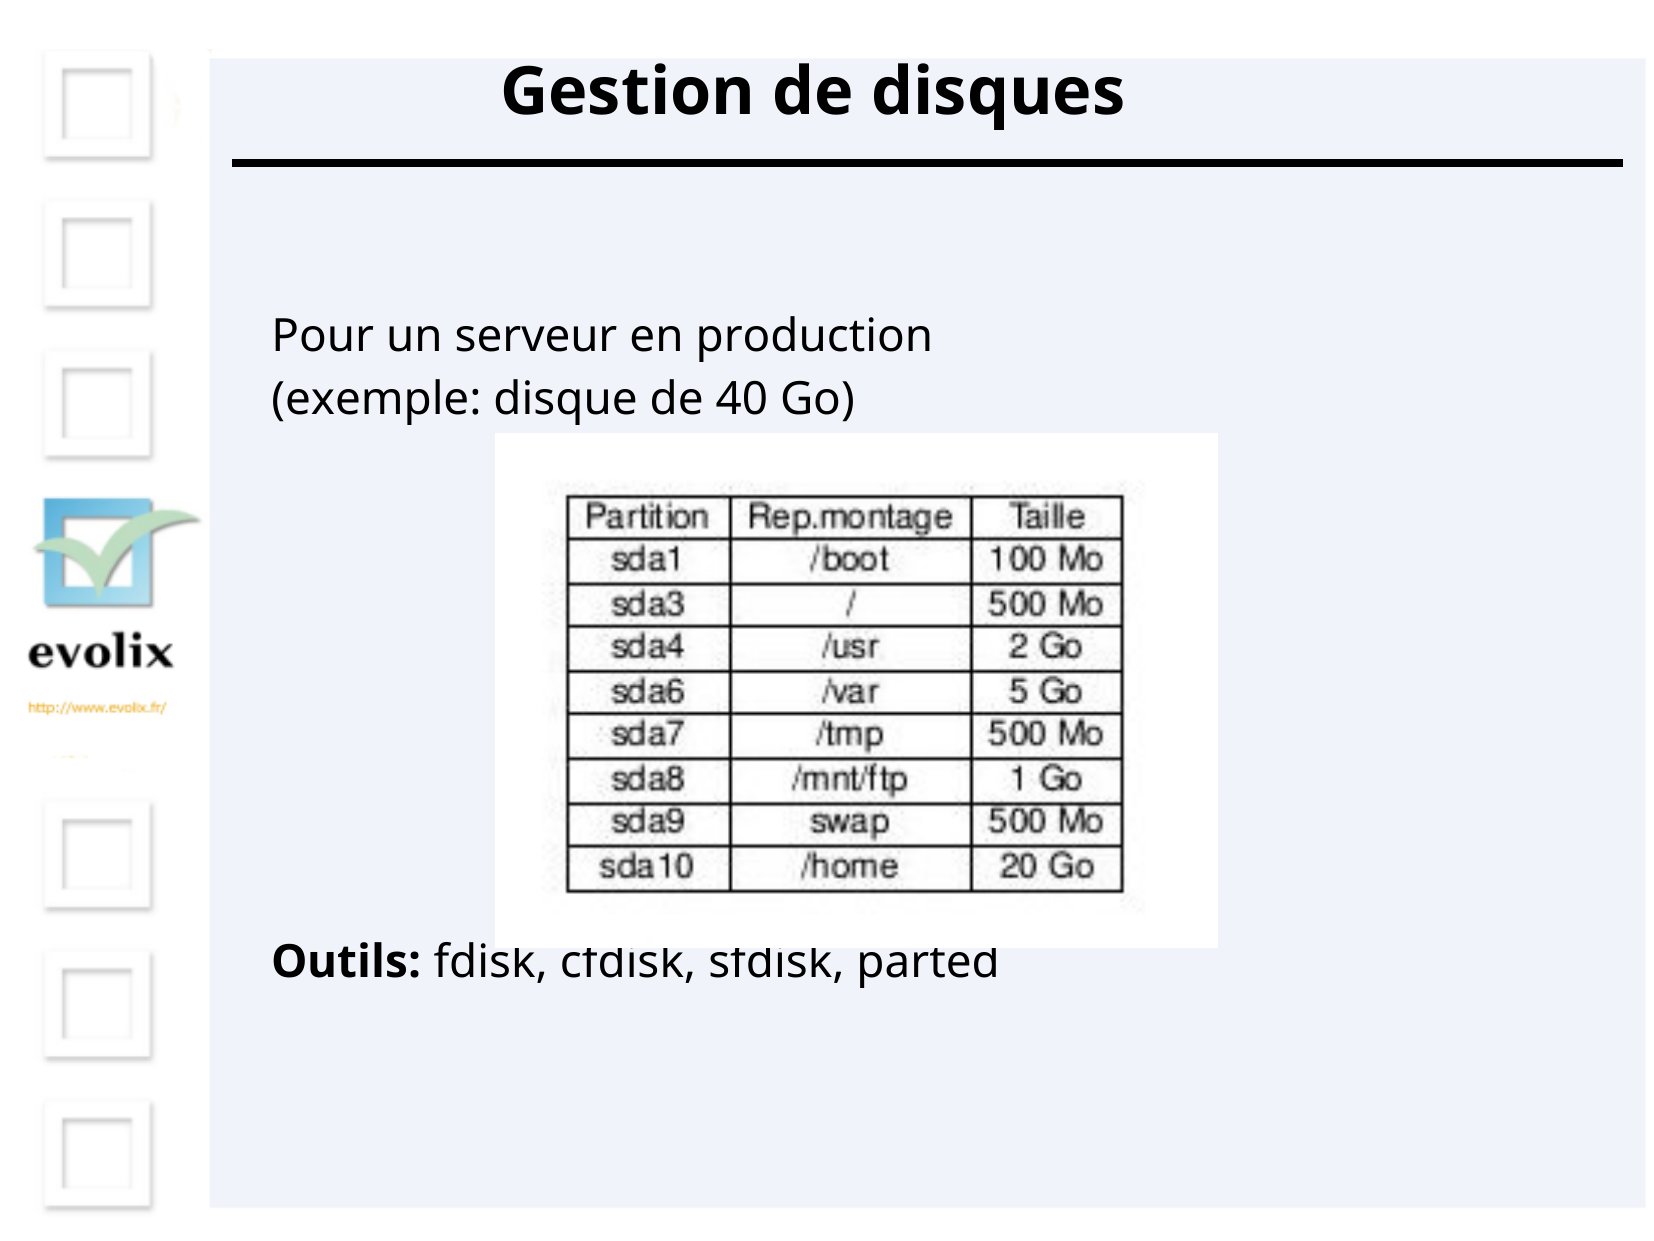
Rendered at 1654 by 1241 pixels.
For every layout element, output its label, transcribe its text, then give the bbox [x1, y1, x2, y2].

picture [0, 49, 1654, 1218]
picture [495, 433, 1218, 949]
title Gestion de disques [22, 27, 1604, 151]
text_box Pour un serveur en production (exemple: disque de 40 Go) Outils: fdisk, cfdisk, sfdisk, parted [271, 148, 1490, 1145]
